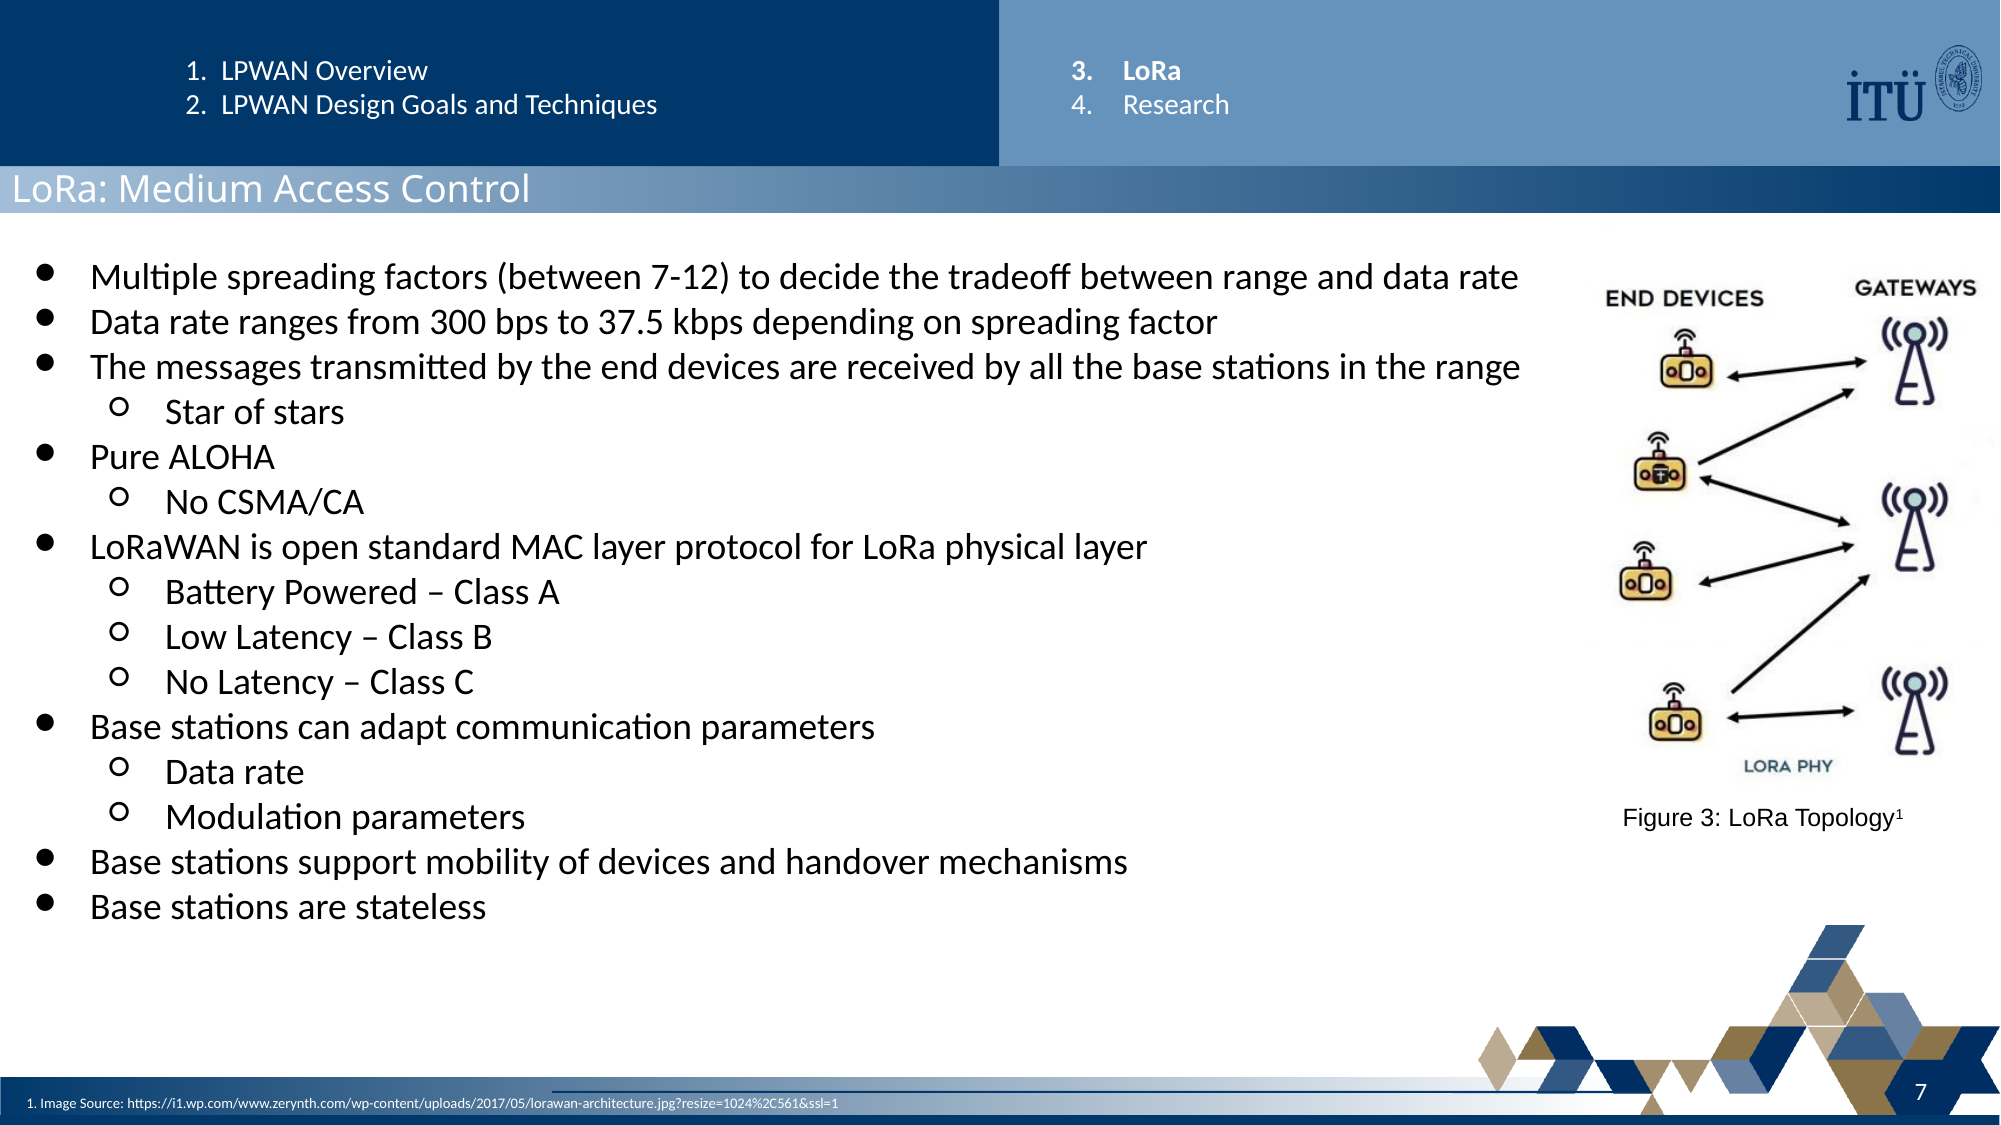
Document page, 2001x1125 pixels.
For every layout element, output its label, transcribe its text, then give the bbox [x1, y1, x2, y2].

text_box LoRa Research [1033, 43, 1859, 151]
picture [1478, 925, 2000, 1115]
picture [1588, 223, 2000, 787]
list 1. Image Source: https://i1.wp.com/www.zerynth.com/wp-content/uploads/2017/05/lorawan-architecture.jpg?resize=1024%2C561&ssl=1 [11, 1088, 892, 1125]
list LoRa: Medium Access Control [11, 162, 1992, 212]
text_box LPWAN Overview LPWAN Design Goals and Techniques [74, 43, 901, 151]
text_box Multiple spreading factors (between 7-12) to decide the tradeoff between range and data rate Data rate ranges from 300 bps to 37.5 kbps depending on spreading factor The messages transmitted by the end devices are received by all the base stations in the range Star of stars Pure ALOHA No CSMA/CA LoRaWAN is open standard MAC layer protocol for LoRa physical layer Battery Powered – Class A Low Latency – Class B No Latency – Class C Base stations can adapt communication parameters Data rate Modulation parameters Base stations support mobility of devices and handover mechanisms Base stations are stateless [0, 244, 1626, 1060]
slide_number 1 [1880, 1059, 1962, 1122]
picture [1859, 45, 1982, 121]
text_box Figure 3: LoRa Topology1 [1607, 786, 1981, 871]
